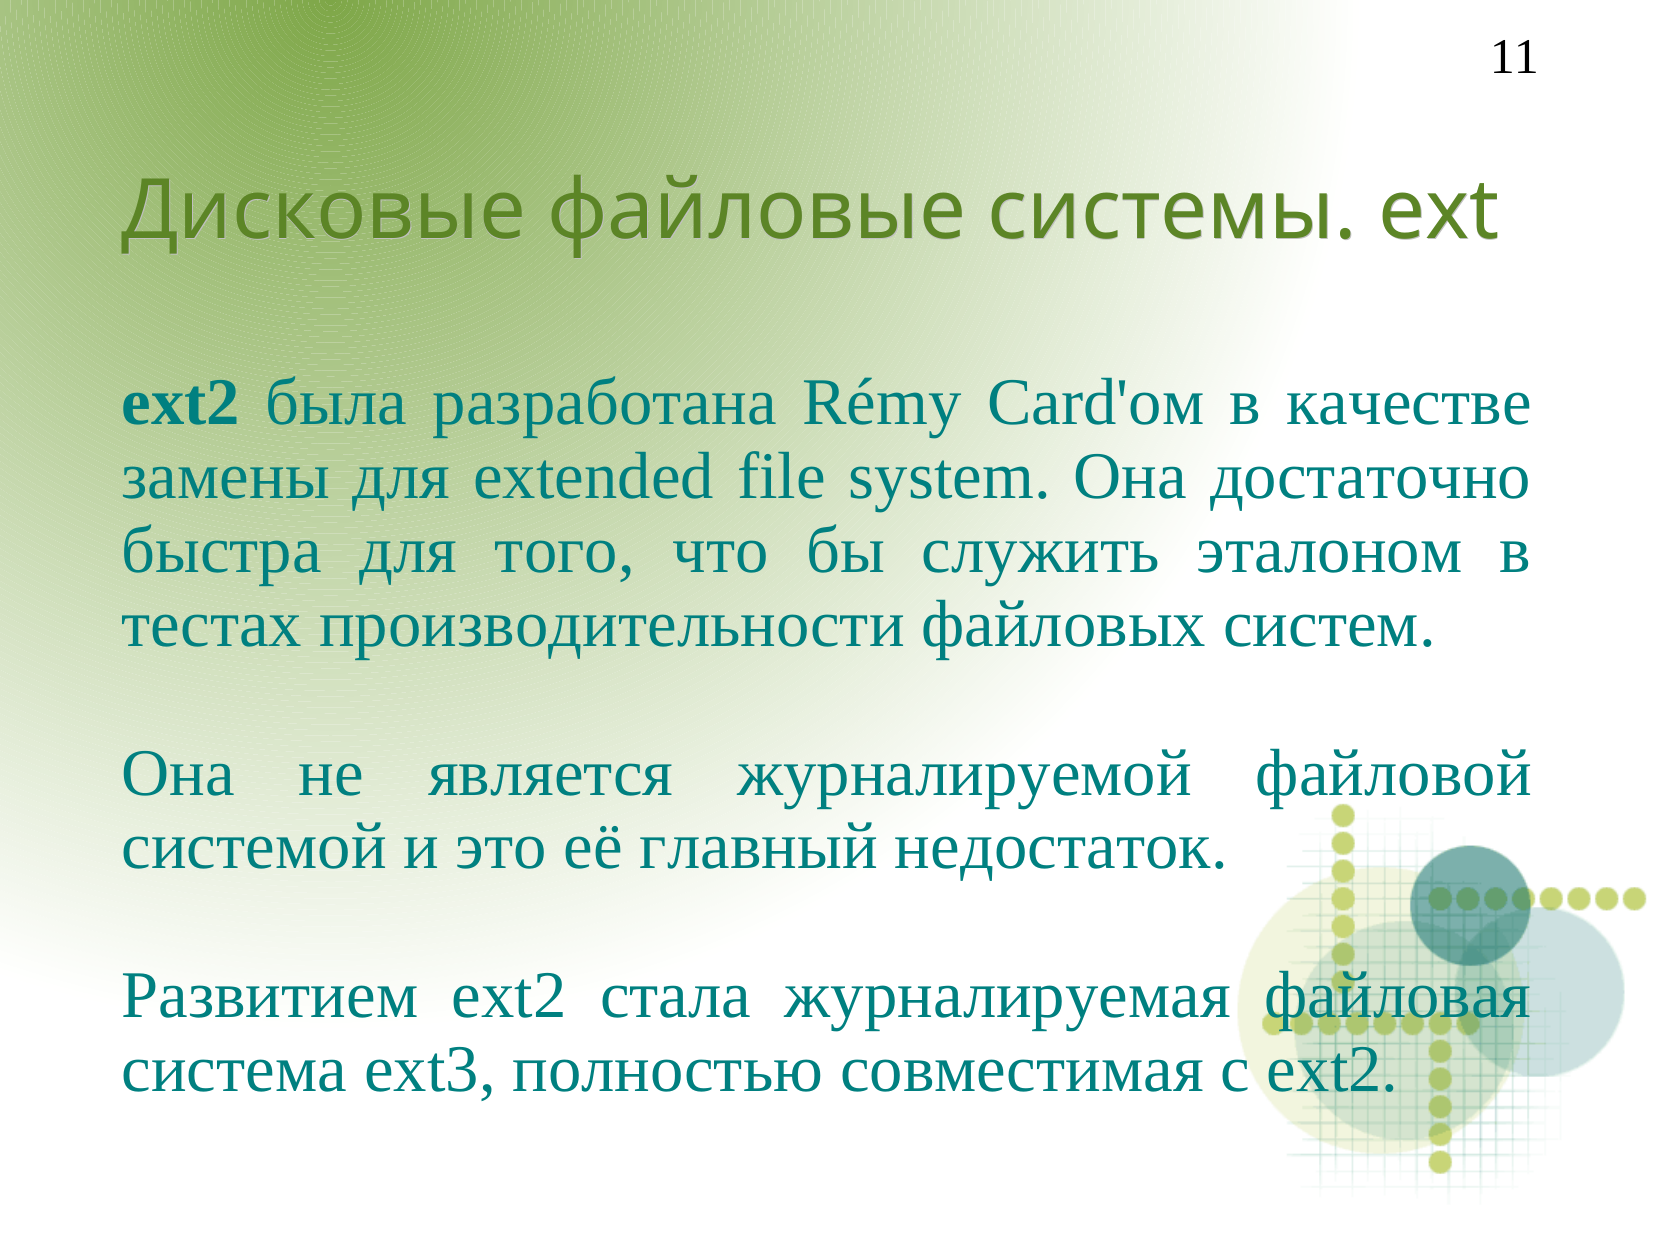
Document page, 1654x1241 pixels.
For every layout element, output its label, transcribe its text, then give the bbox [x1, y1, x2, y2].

picture [1224, 792, 1654, 1211]
subtitle ext2 была разработана Rémy Card'ом в качестве замены для extended file system. Она достаточно быстра для того, что бы служить эталоном в тестах производительности файловых систем. Она не является журналируемой файловой системой и это её главный недостаток. Развитием ext2 стала журналируемая файловая система ext3, полностью совместимая с ext2. [121, 344, 1534, 1127]
text_box <номер> [1500, 29, 1654, 89]
title Дисковые файловые системы. ext [121, 102, 1534, 311]
